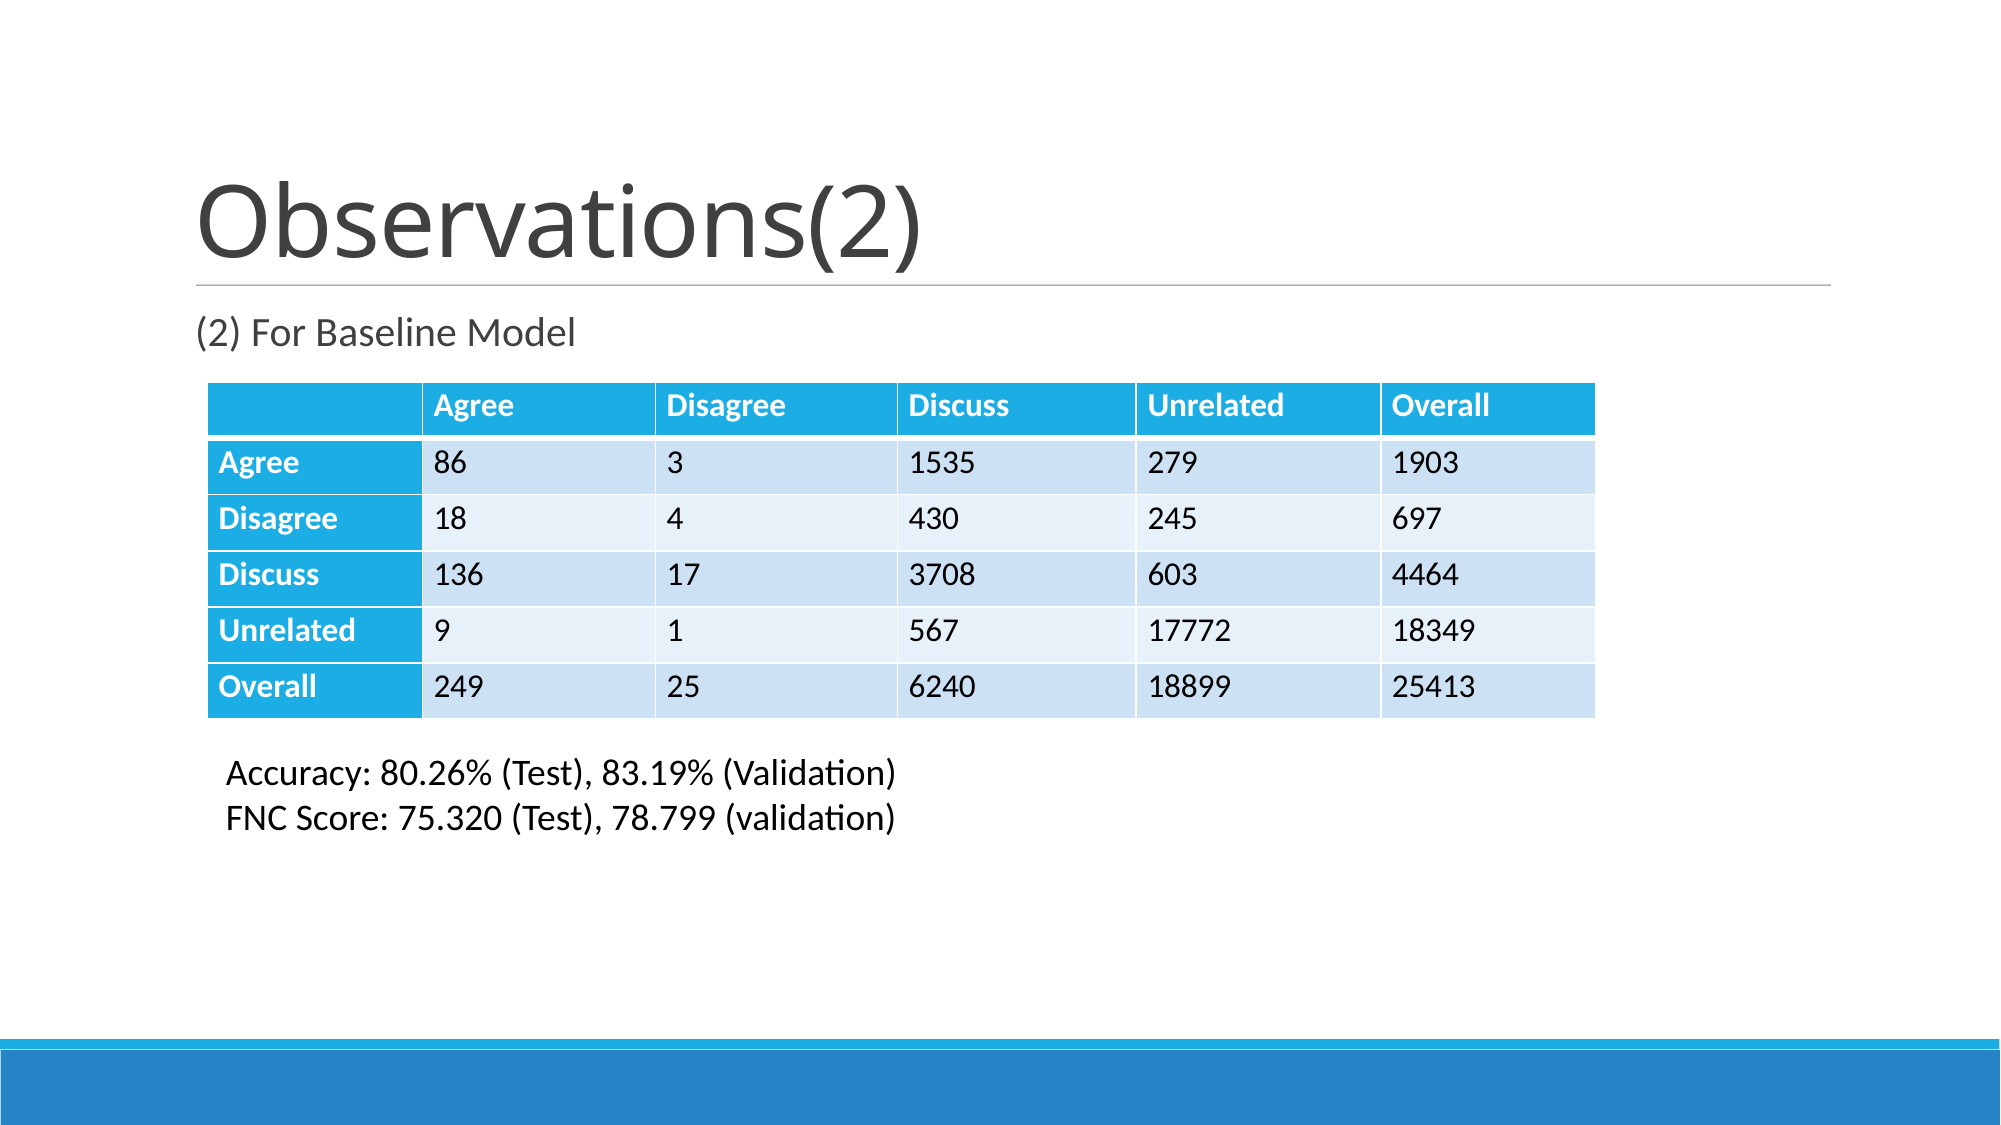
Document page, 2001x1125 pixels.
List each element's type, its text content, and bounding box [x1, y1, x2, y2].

table_header Agree [423, 383, 655, 435]
table_cell 18 [423, 495, 655, 550]
table_cell 279 [1137, 441, 1380, 494]
table_cell 17 [656, 552, 897, 606]
text_box Accuracy: 80.26% (Test), 83.19% (Validation) FNC Score: 75.320 (Test), 78.799 (validation) [211, 740, 1182, 846]
text_box (2) For Baseline Model [180, 302, 1830, 963]
table_cell 6240 [898, 664, 1135, 718]
table_cell Disagree [208, 495, 422, 550]
table_cell 567 [898, 608, 1135, 662]
table_cell 4464 [1382, 552, 1595, 606]
table_cell 1535 [898, 441, 1135, 494]
table_cell 86 [423, 441, 655, 494]
table_cell 430 [898, 495, 1135, 550]
table_cell 1903 [1382, 441, 1595, 494]
table_cell Overall [208, 664, 422, 718]
text_box Observations(2) [180, 47, 1830, 285]
table_cell 603 [1137, 552, 1380, 606]
table_cell 249 [423, 664, 655, 718]
table_cell Discuss [208, 552, 422, 606]
table_cell 18349 [1382, 608, 1595, 662]
table_header Disagree [656, 383, 897, 435]
table_header Unrelated [1137, 383, 1380, 435]
table_cell Agree [208, 441, 422, 494]
table_cell Unrelated [208, 608, 422, 662]
table_cell 25 [656, 664, 897, 718]
table_cell 3708 [898, 552, 1135, 606]
table_cell 697 [1382, 495, 1595, 550]
table_header [208, 383, 422, 435]
table_cell 18899 [1137, 664, 1380, 718]
table_header Overall [1382, 383, 1595, 435]
table_cell 1 [656, 608, 897, 662]
table_cell 3 [656, 441, 897, 494]
table_cell 136 [423, 552, 655, 606]
table_header Discuss [898, 383, 1135, 435]
table_cell 245 [1137, 495, 1380, 550]
table_cell 9 [423, 608, 655, 662]
table_cell 4 [656, 495, 897, 550]
table_cell 25413 [1382, 664, 1595, 718]
table_cell 17772 [1137, 608, 1380, 662]
